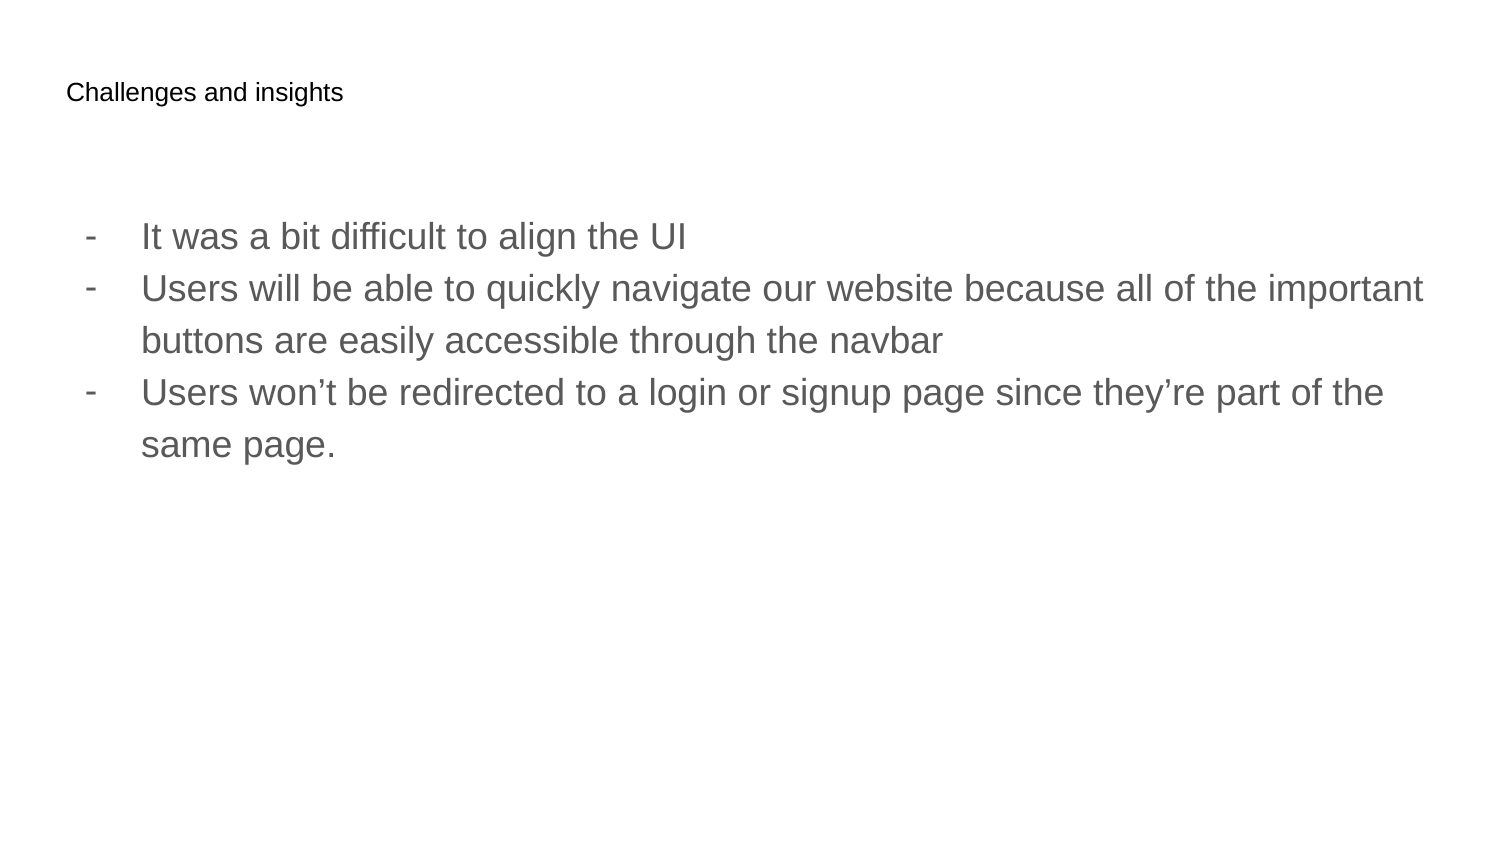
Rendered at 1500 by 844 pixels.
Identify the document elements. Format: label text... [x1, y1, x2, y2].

list It was a bit difficult to align the UI Users will be able to quickly navigate our website because all of the important buttons are easily accessible through the navbar Users won’t be redirected to a login or signup page since they’re part of the same page. [51, 190, 1449, 752]
title Challenges and insights [51, 60, 1449, 155]
